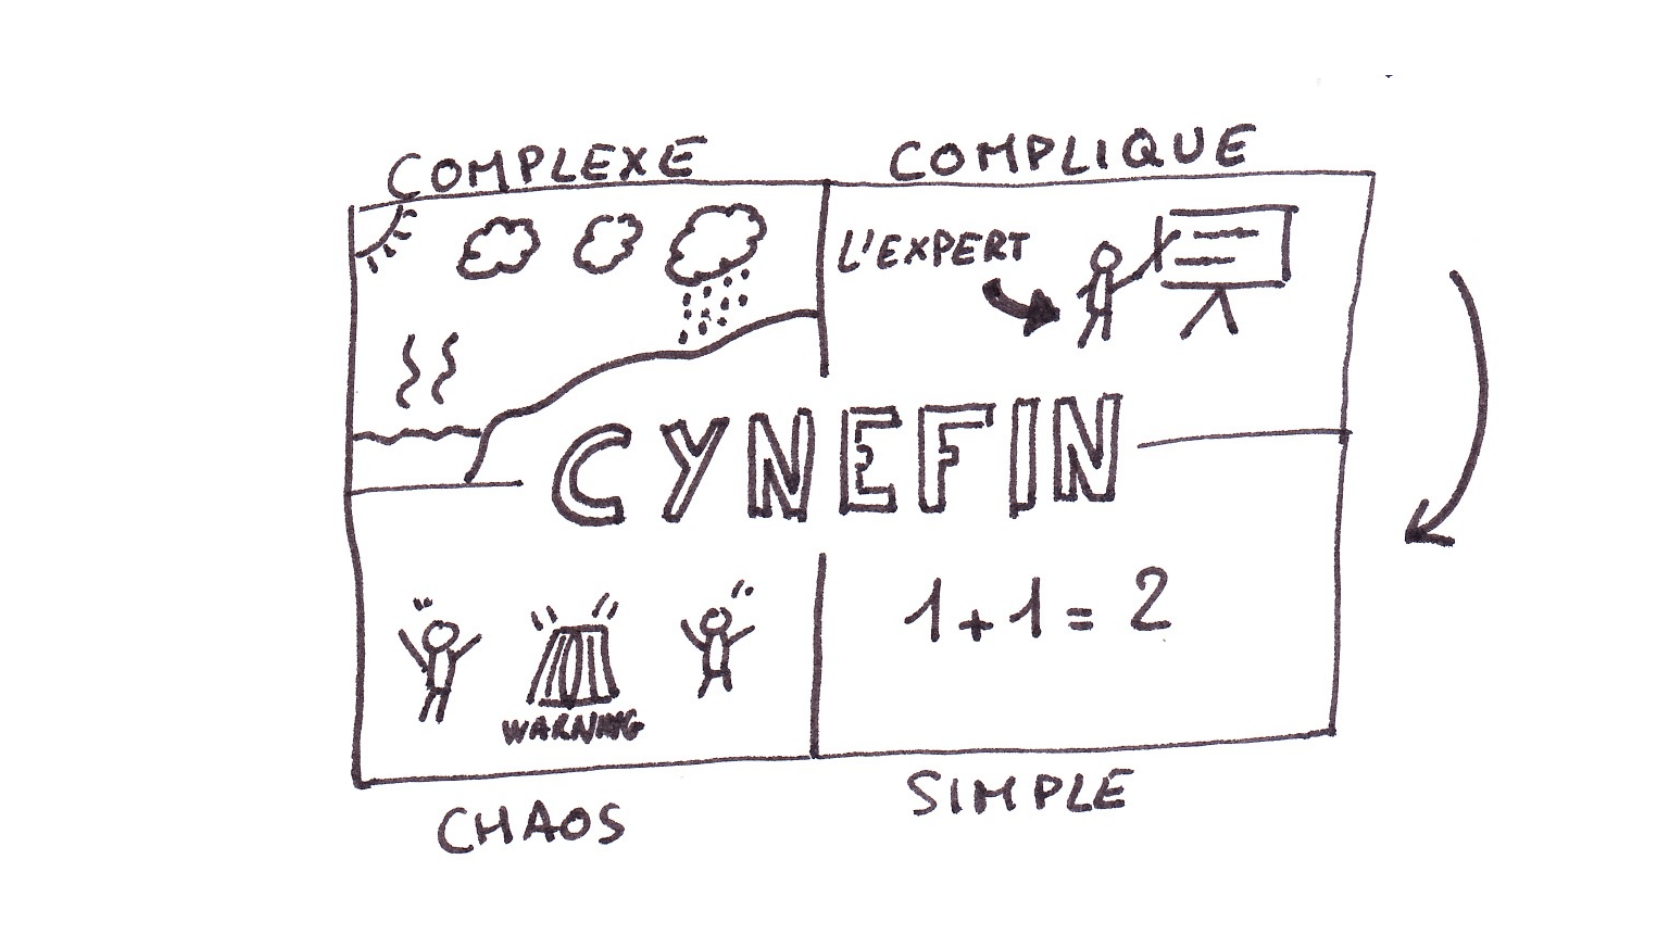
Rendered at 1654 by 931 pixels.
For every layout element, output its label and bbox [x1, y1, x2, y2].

picture [263, 75, 1530, 871]
